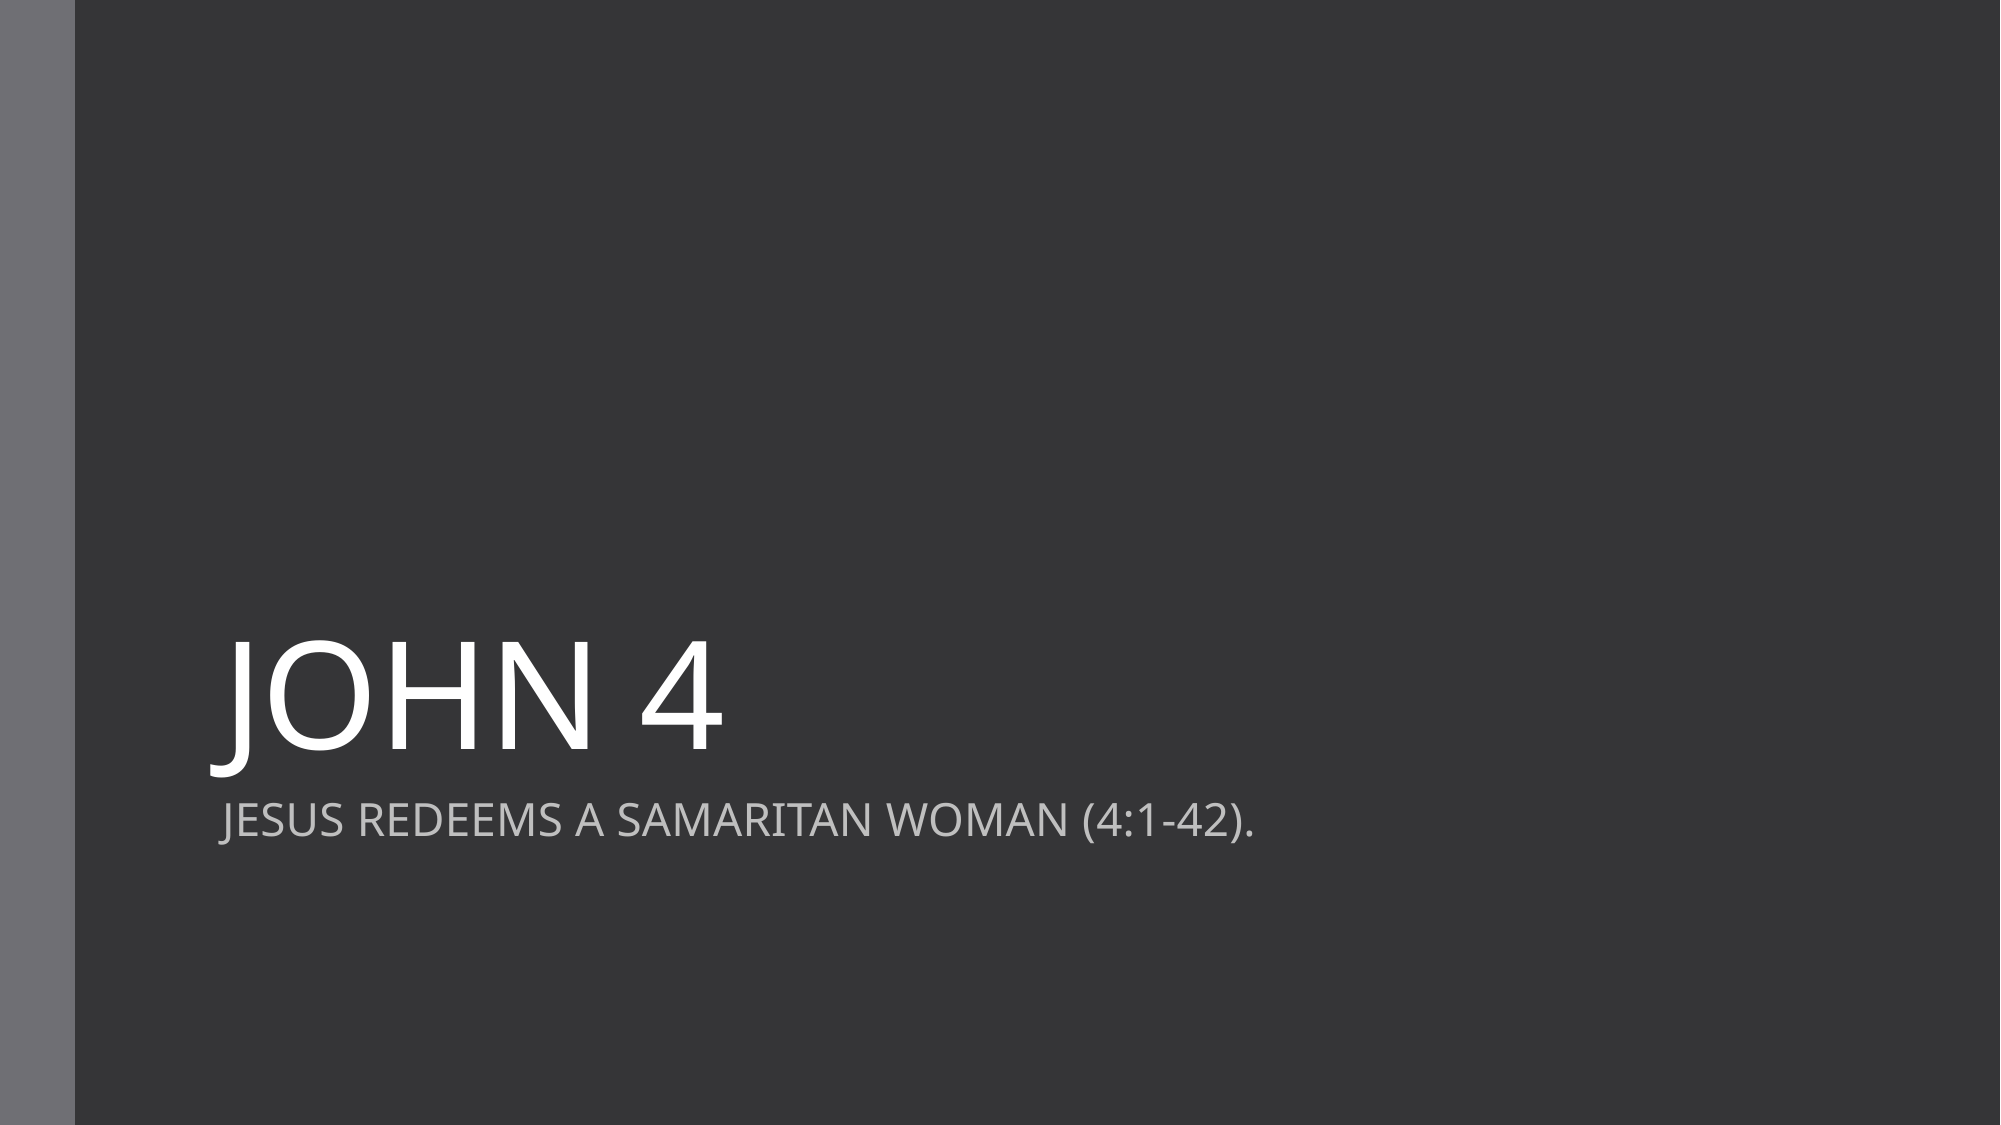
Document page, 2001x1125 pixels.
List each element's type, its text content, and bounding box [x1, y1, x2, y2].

title JOHN 4 [206, 124, 1752, 787]
subtitle JESUS REDEEMS A SAMARITAN WOMAN (4:1-42). [206, 787, 1752, 1066]
